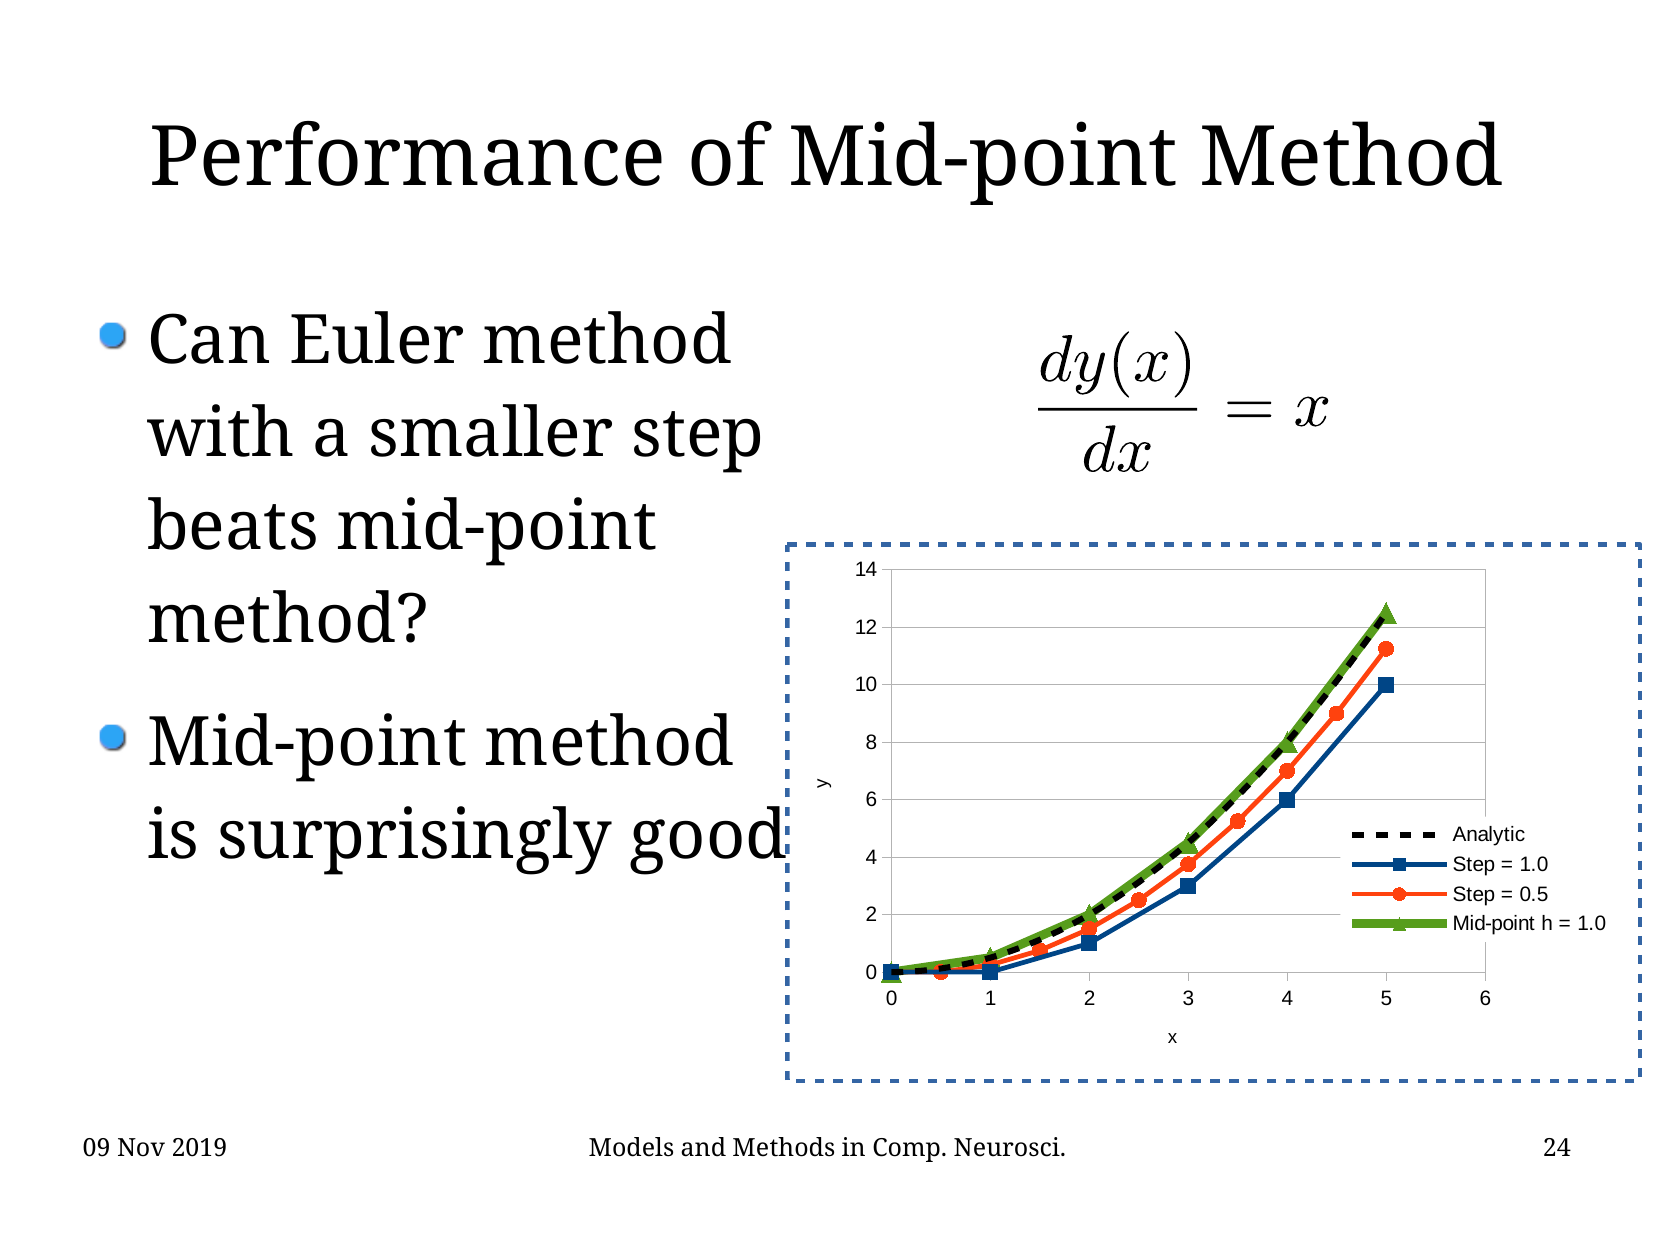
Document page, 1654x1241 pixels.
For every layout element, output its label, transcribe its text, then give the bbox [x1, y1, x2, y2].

picture [1038, 331, 1332, 472]
list Can Euler method with a smaller step beats mid-point method? Mid-point method is surprisingly good [82, 290, 790, 1010]
chart [789, 547, 1638, 1079]
title Performance of Mid-point Method [82, 49, 1571, 257]
